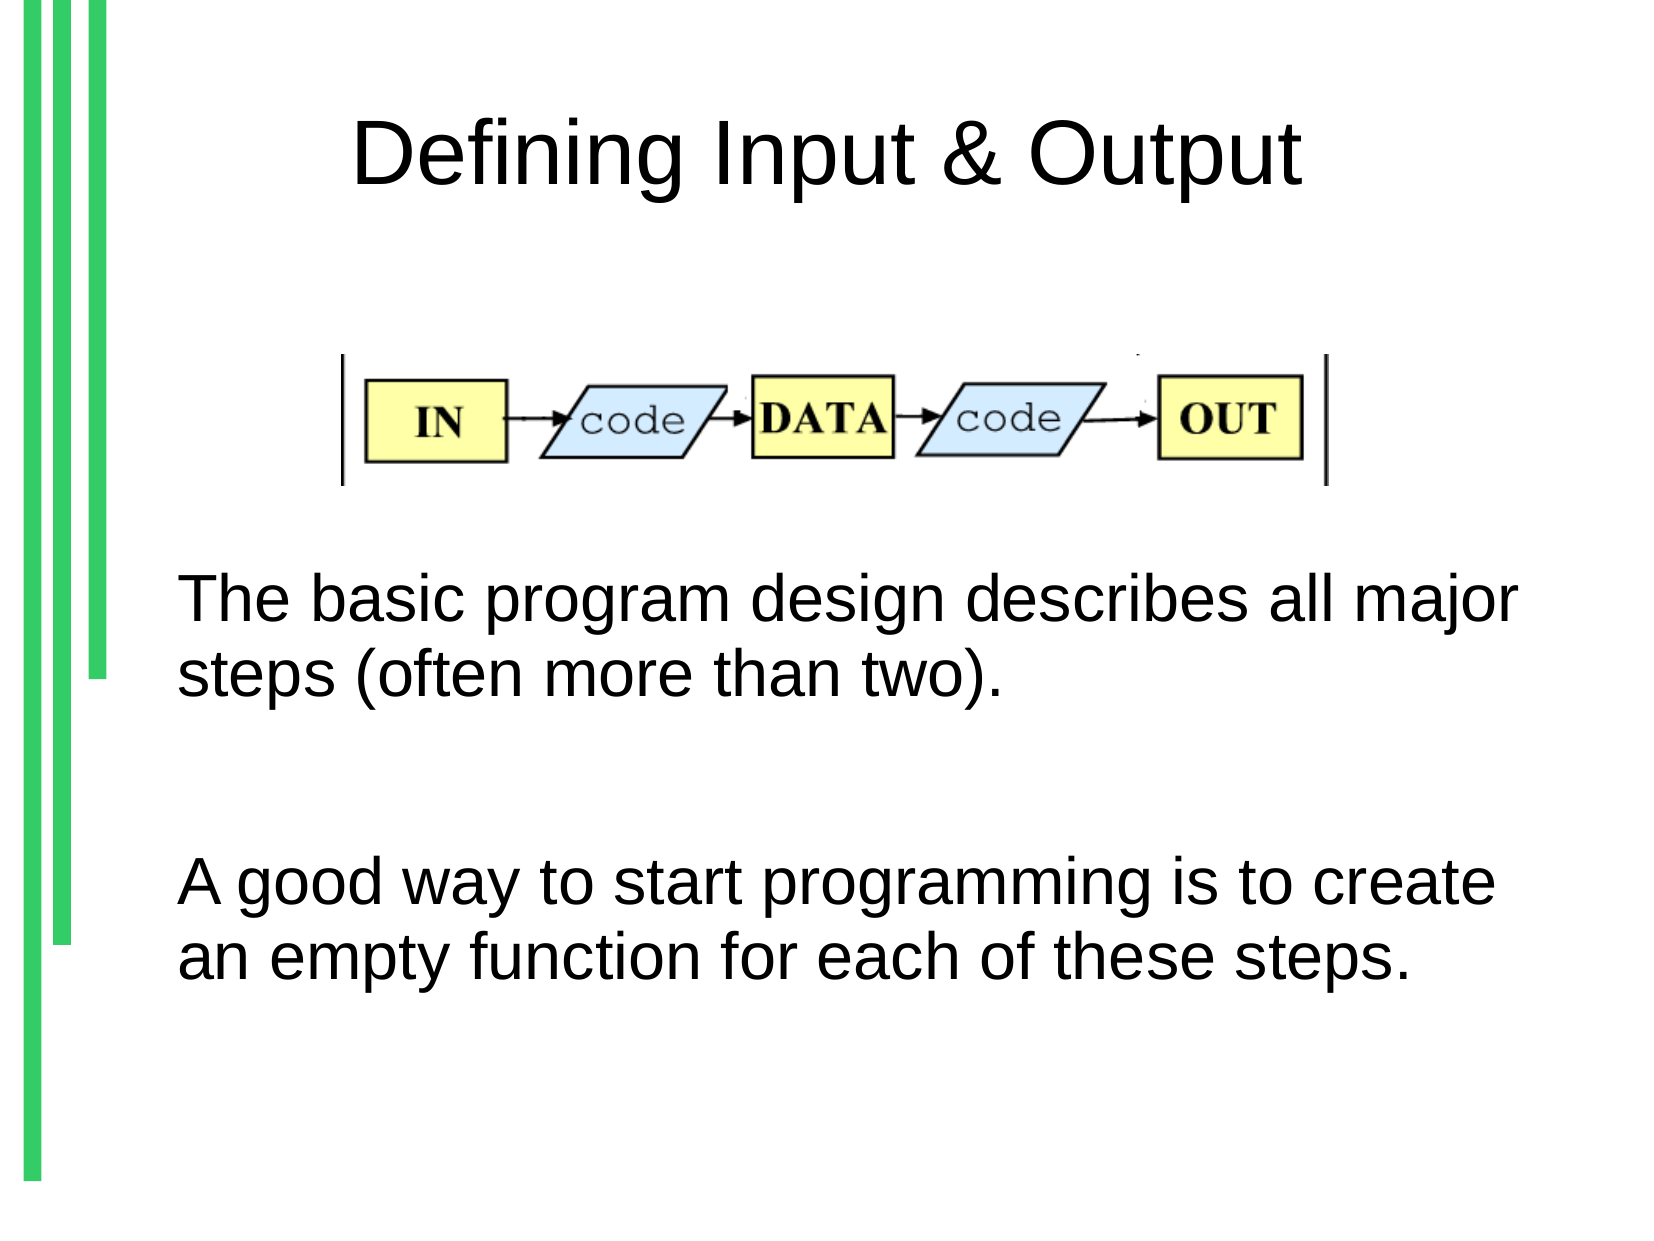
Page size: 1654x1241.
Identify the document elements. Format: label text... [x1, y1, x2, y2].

picture [341, 354, 1329, 486]
list The basic program design describes all major steps (often more than two). A good way to start programming is to create an empty function for each of these steps. [177, 561, 1571, 1094]
title Defining Input & Output [82, 49, 1571, 257]
